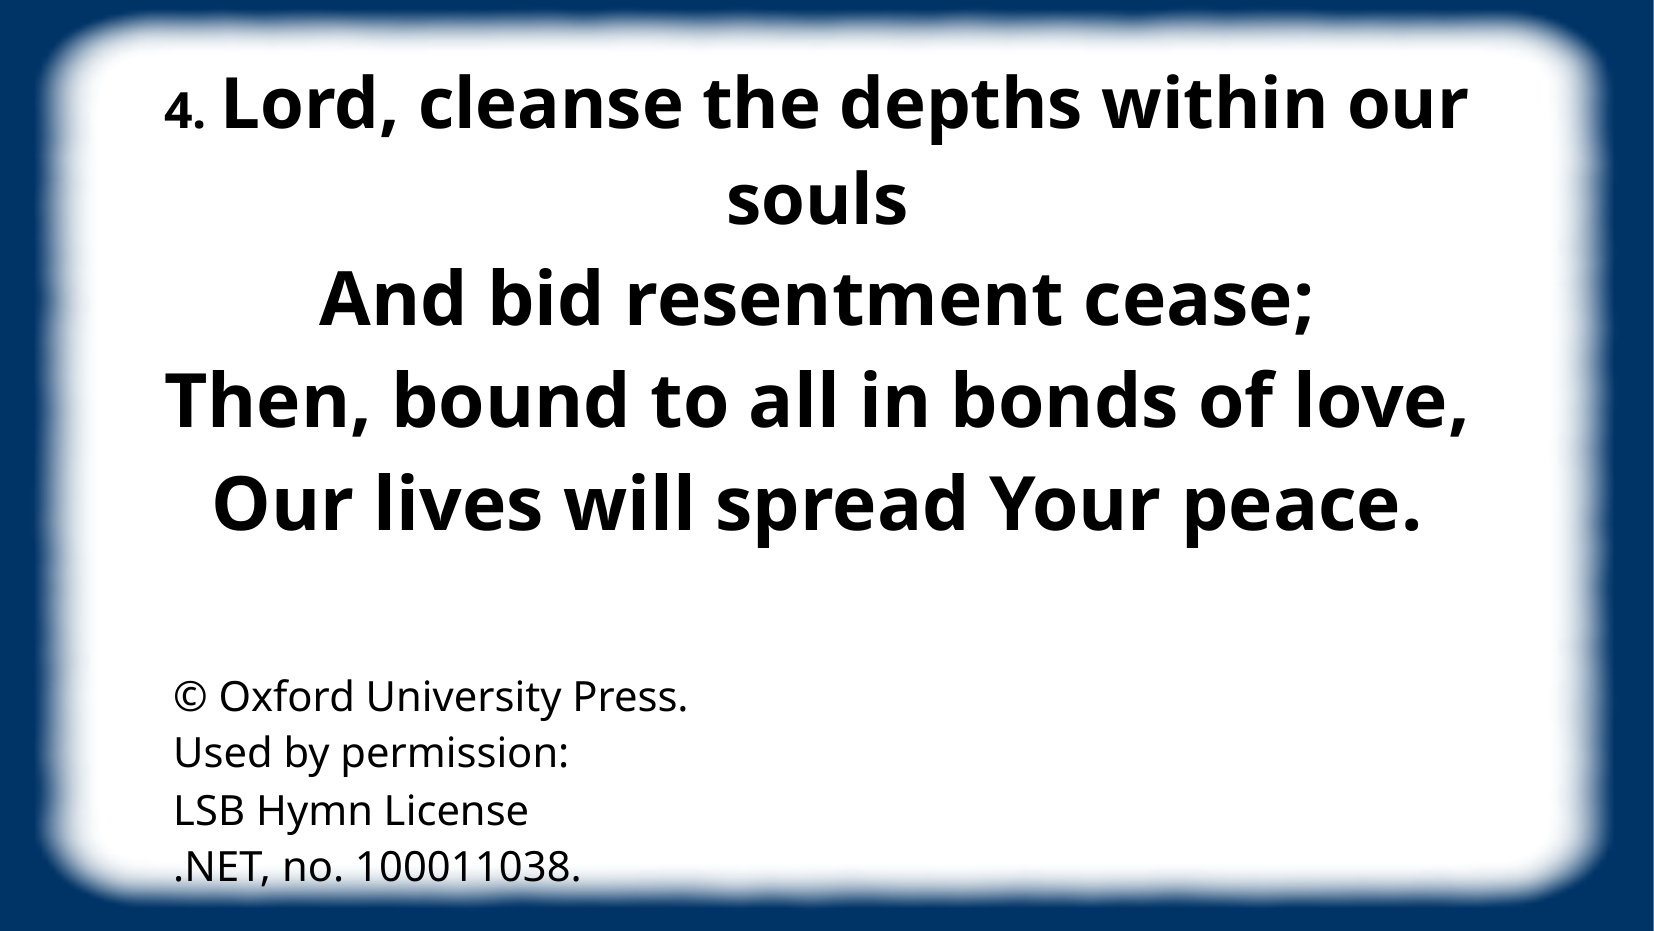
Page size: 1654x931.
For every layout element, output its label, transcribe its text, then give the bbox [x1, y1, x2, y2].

text_box 4. Lord, cleanse the depths within our souls And bid resentment cease; Then, bound to all in bonds of love, Our lives will spread Your peace. © Oxford University Press. Used by permission: LSB Hymn License .NET, no. 100011038. [75, 45, 1561, 840]
picture [0, 0, 1654, 931]
